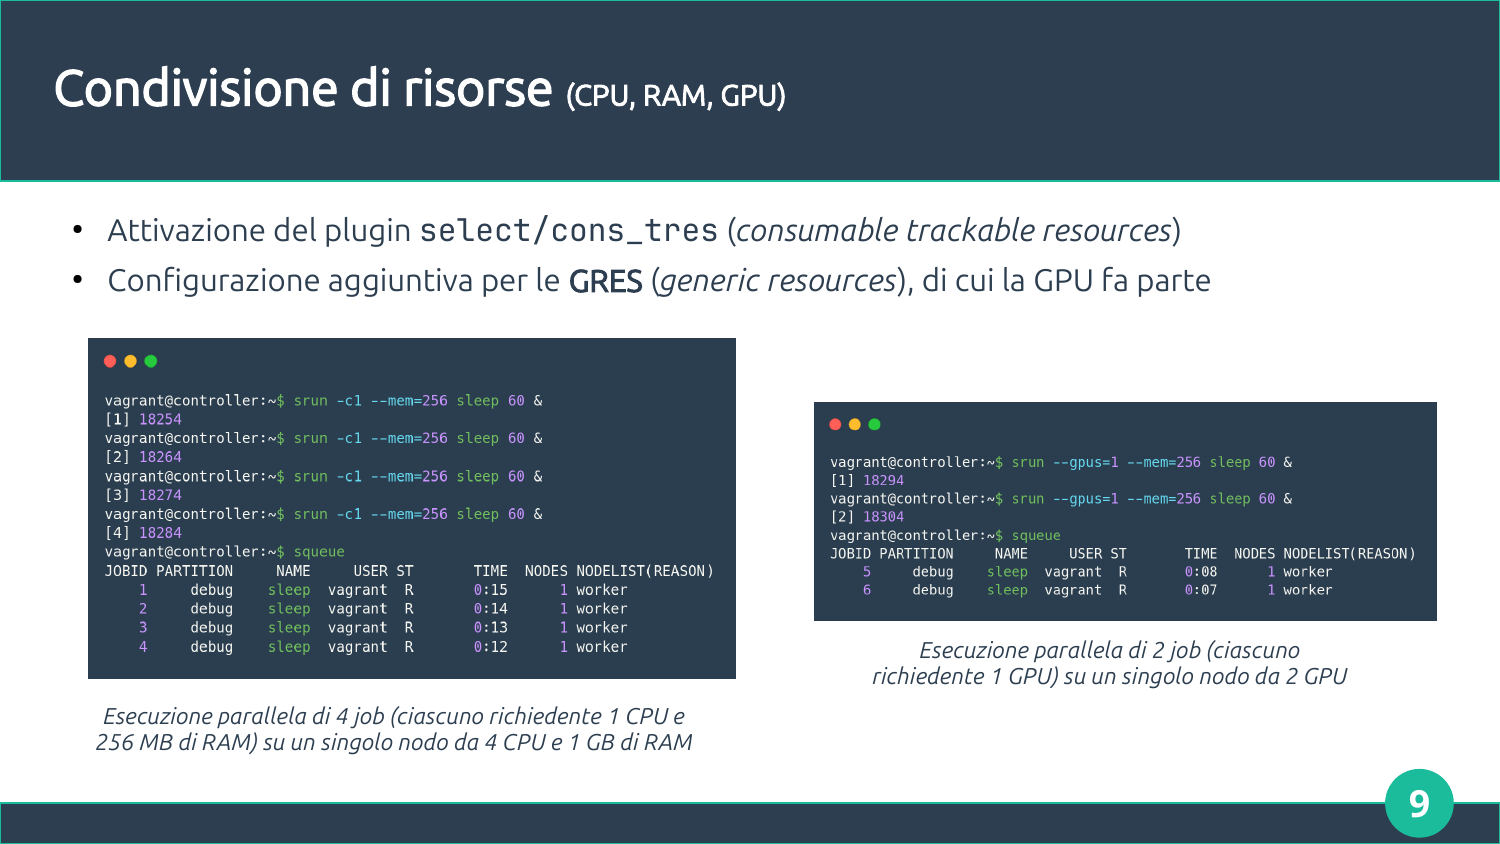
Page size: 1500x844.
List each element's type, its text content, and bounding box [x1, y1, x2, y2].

text_box Esecuzione parallela di 2 job (ciascuno richiedente 1 GPU) su un singolo nodo da 2 GPU [856, 620, 1364, 706]
picture [814, 402, 1437, 621]
text_box Esecuzione parallela di 4 job (ciascuno richiedente 1 CPU e 256 MB di RAM) su un singolo nodo da 4 CPU e 1 GB di RAM [74, 690, 715, 768]
title Condivisione di risorse (CPU, RAM, GPU) [53, 33, 1447, 141]
text_box Attivazione del plugin select/cons_tres (consumable trackable resources) Configurazione aggiuntiva per le GRES (generic resources), di cui la GPU fa parte [57, 201, 1355, 322]
picture [88, 338, 736, 680]
